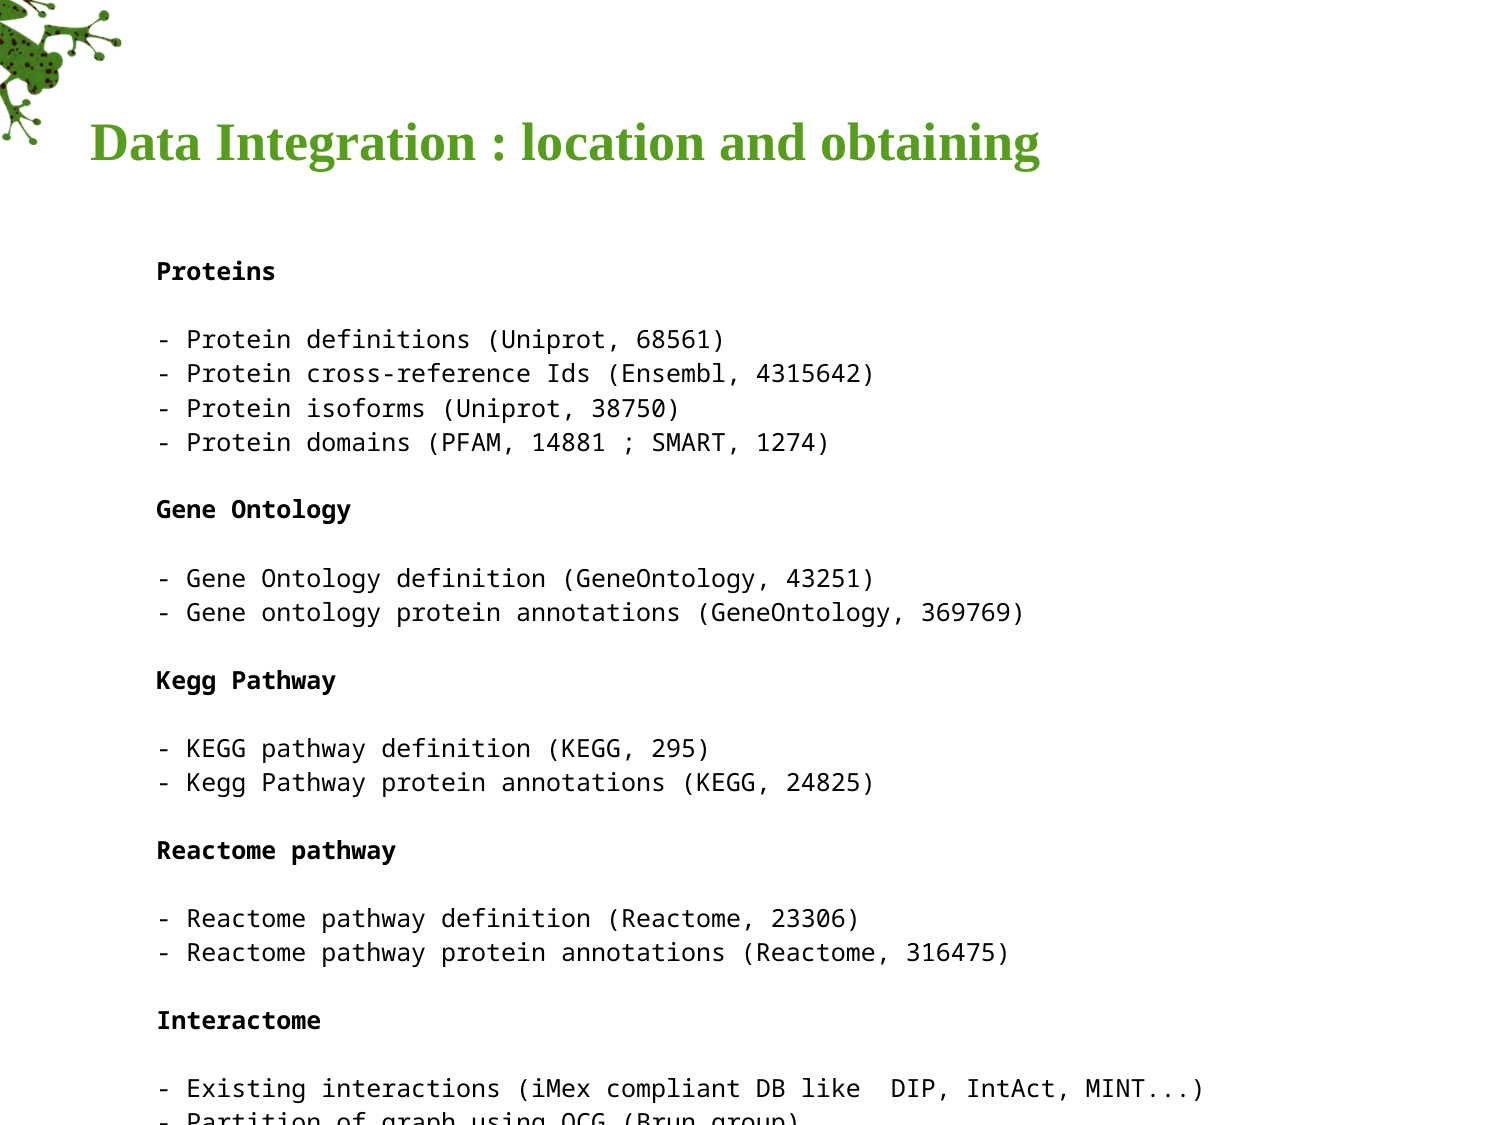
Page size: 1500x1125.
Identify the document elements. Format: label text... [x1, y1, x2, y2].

text_box Proteins - Protein definitions (Uniprot, 68561) - Protein cross-reference Ids (Ensembl, 4315642) - Protein isoforms (Uniprot, 38750) - Protein domains (PFAM, 14881 ; SMART, 1274) Gene Ontology - Gene Ontology definition (GeneOntology, 43251) - Gene ontology protein annotations (GeneOntology, 369769) Kegg Pathway - KEGG pathway definition (KEGG, 295) - Kegg Pathway protein annotations (KEGG, 24825) Reactome pathway - Reactome pathway definition (Reactome, 23306) - Reactome pathway protein annotations (Reactome, 316475) Interactome - Existing interactions (iMex compliant DB like DIP, IntAct, MINT...) - Partition of graph using OCG (Brun group) - Functionnal annotation of partition modules (Brun group) [141, 218, 1347, 1049]
title Data Integration : location and obtaining [75, 45, 1425, 233]
picture [0, 0, 122, 145]
